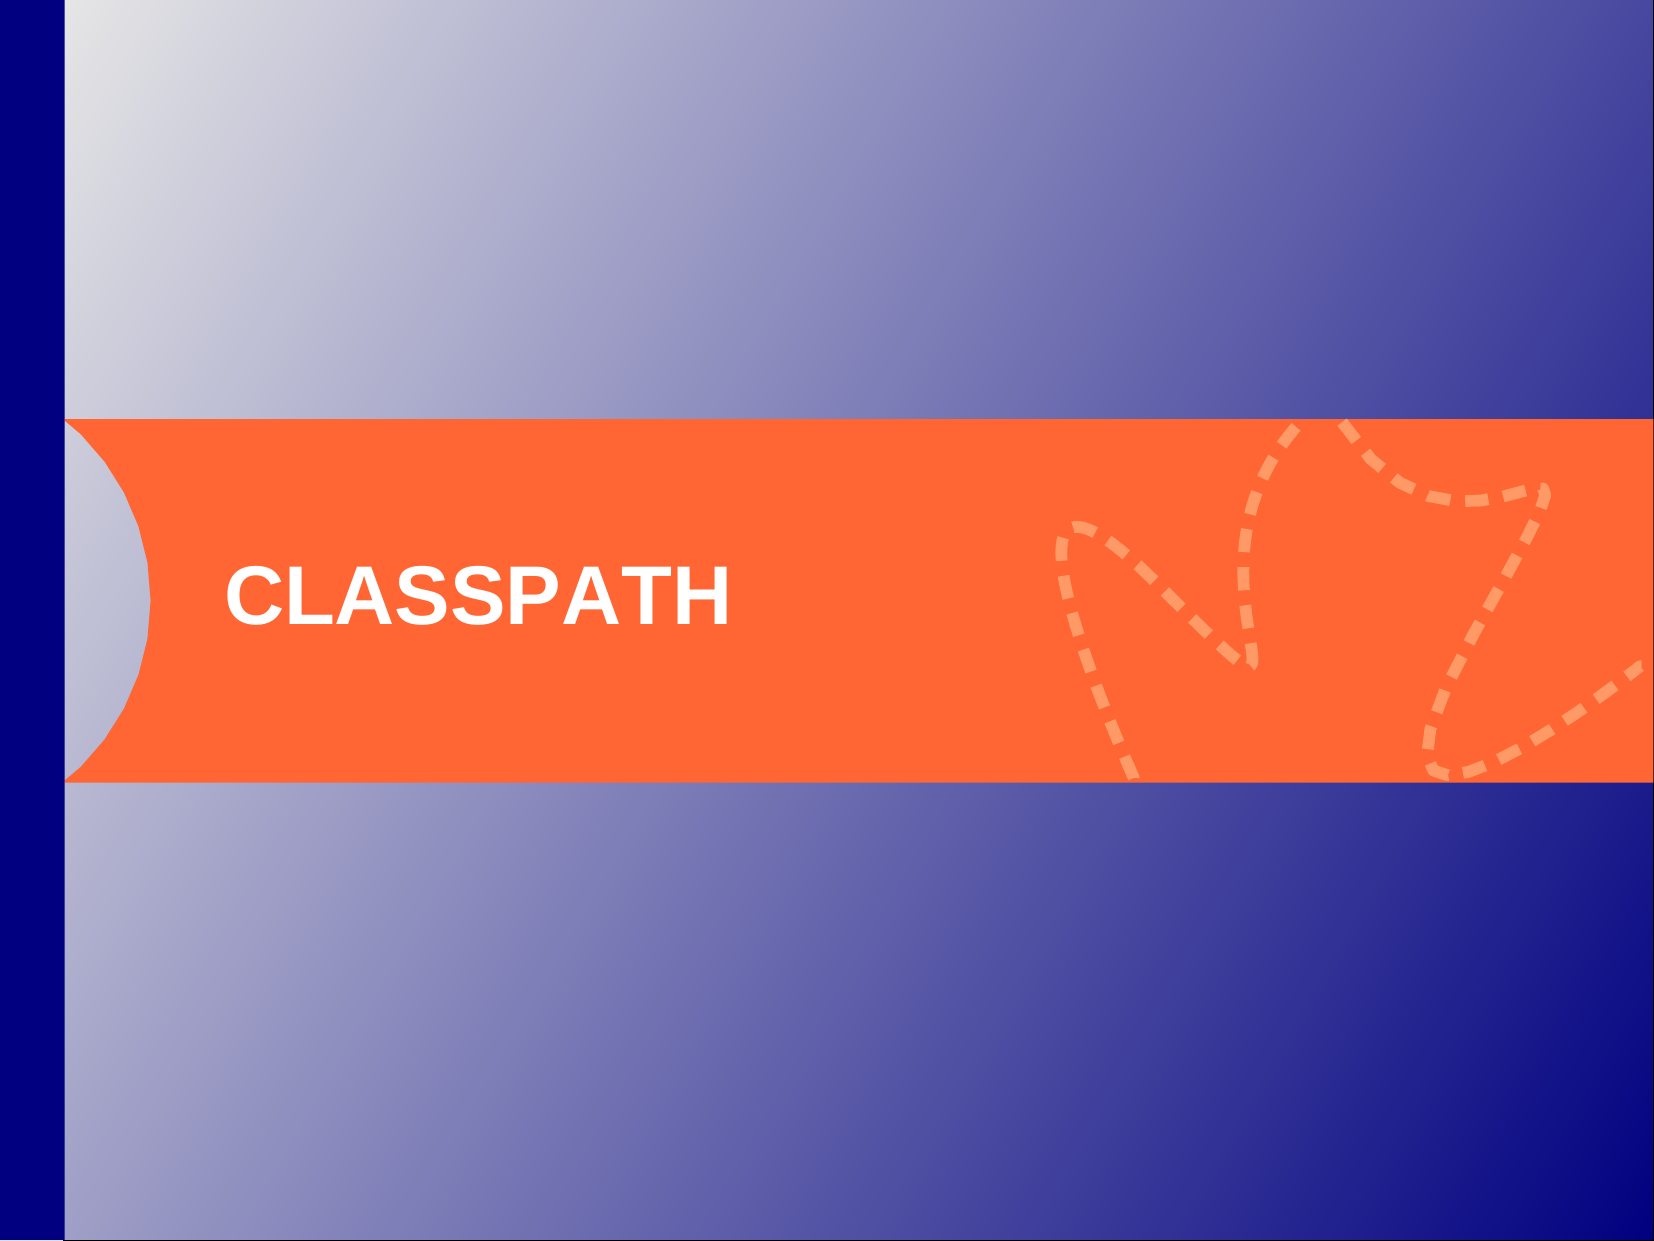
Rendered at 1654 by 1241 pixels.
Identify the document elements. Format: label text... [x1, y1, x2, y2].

title CLASSPATH [224, 497, 1093, 704]
